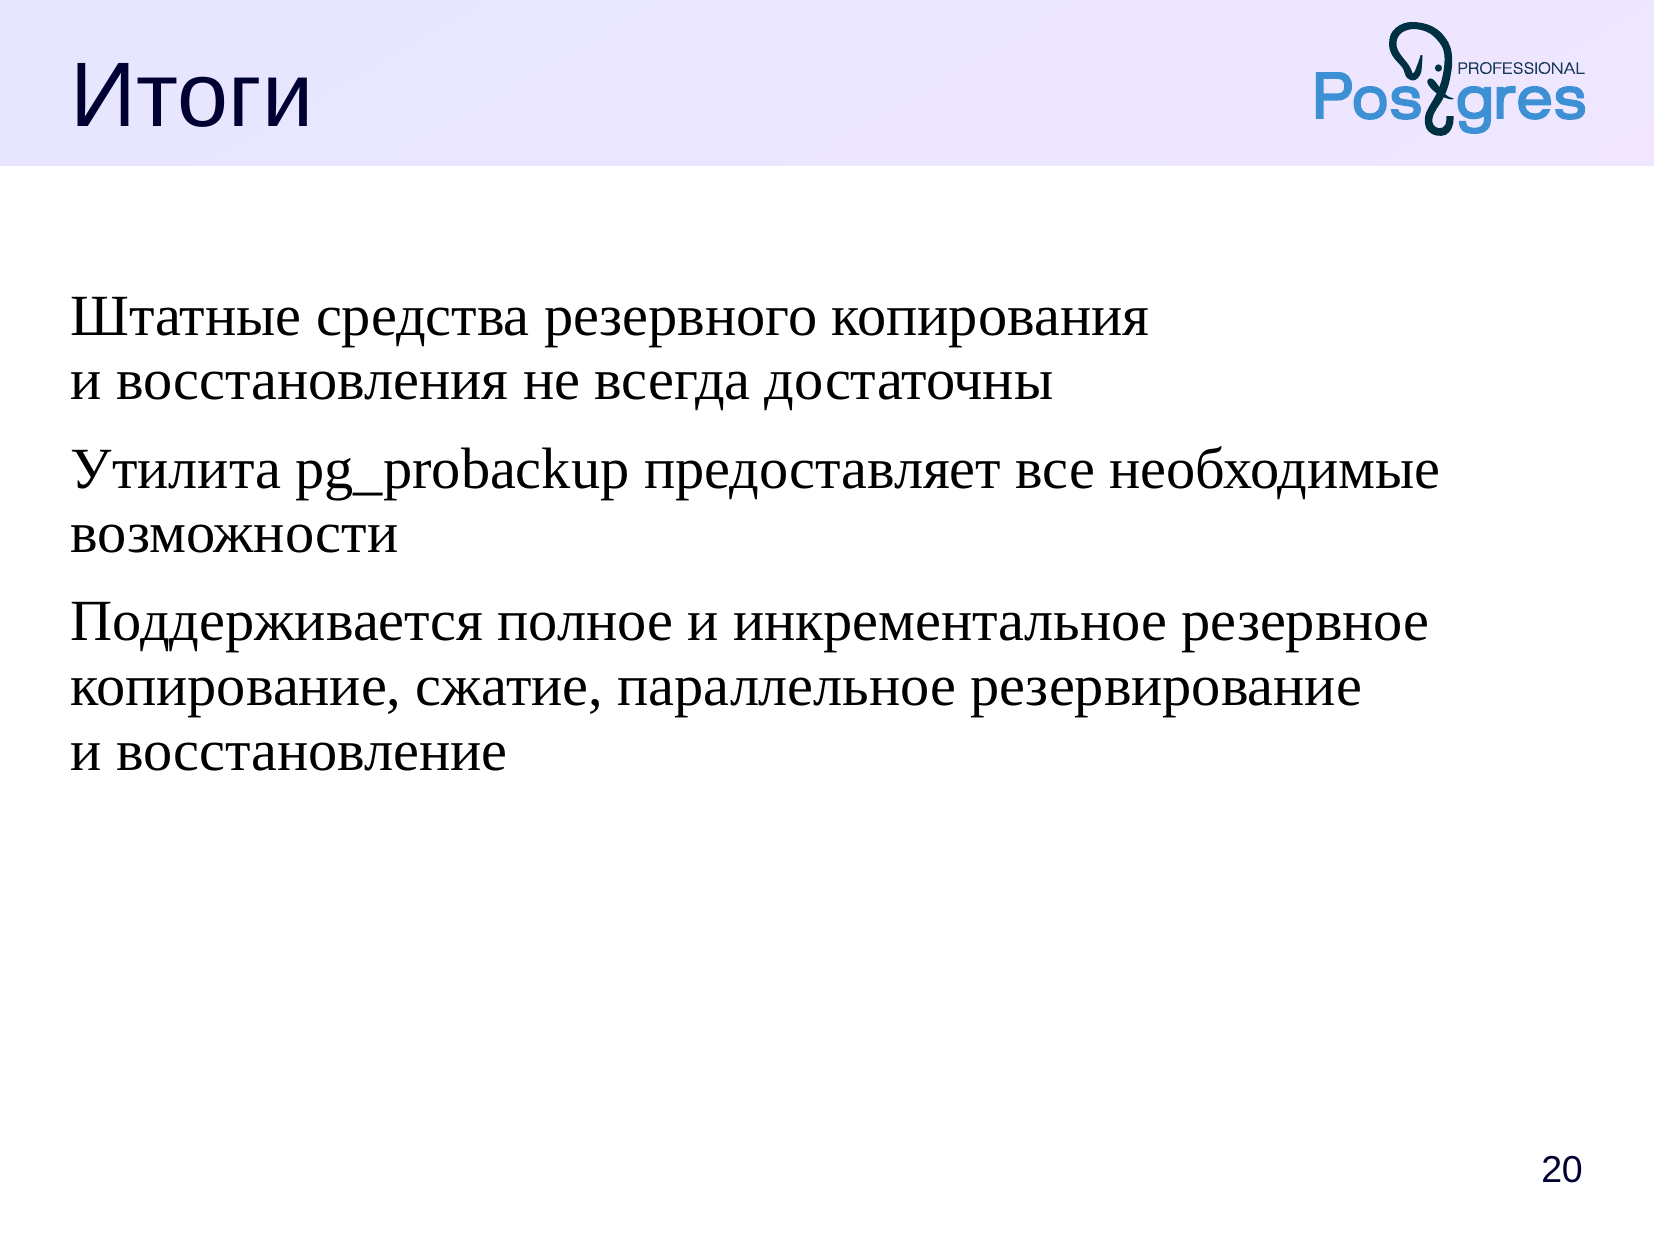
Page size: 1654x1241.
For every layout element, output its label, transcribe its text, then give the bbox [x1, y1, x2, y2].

title Итоги [70, 43, 1241, 147]
list Штатные средства резервного копирования и восстановления не всегда достаточны Утилита pg_probackup предоставляет все необходимые возможности Поддерживается полное и инкрементальное резервное копирование, сжатие, параллельное резервирование и восстановление [70, 283, 1583, 1134]
